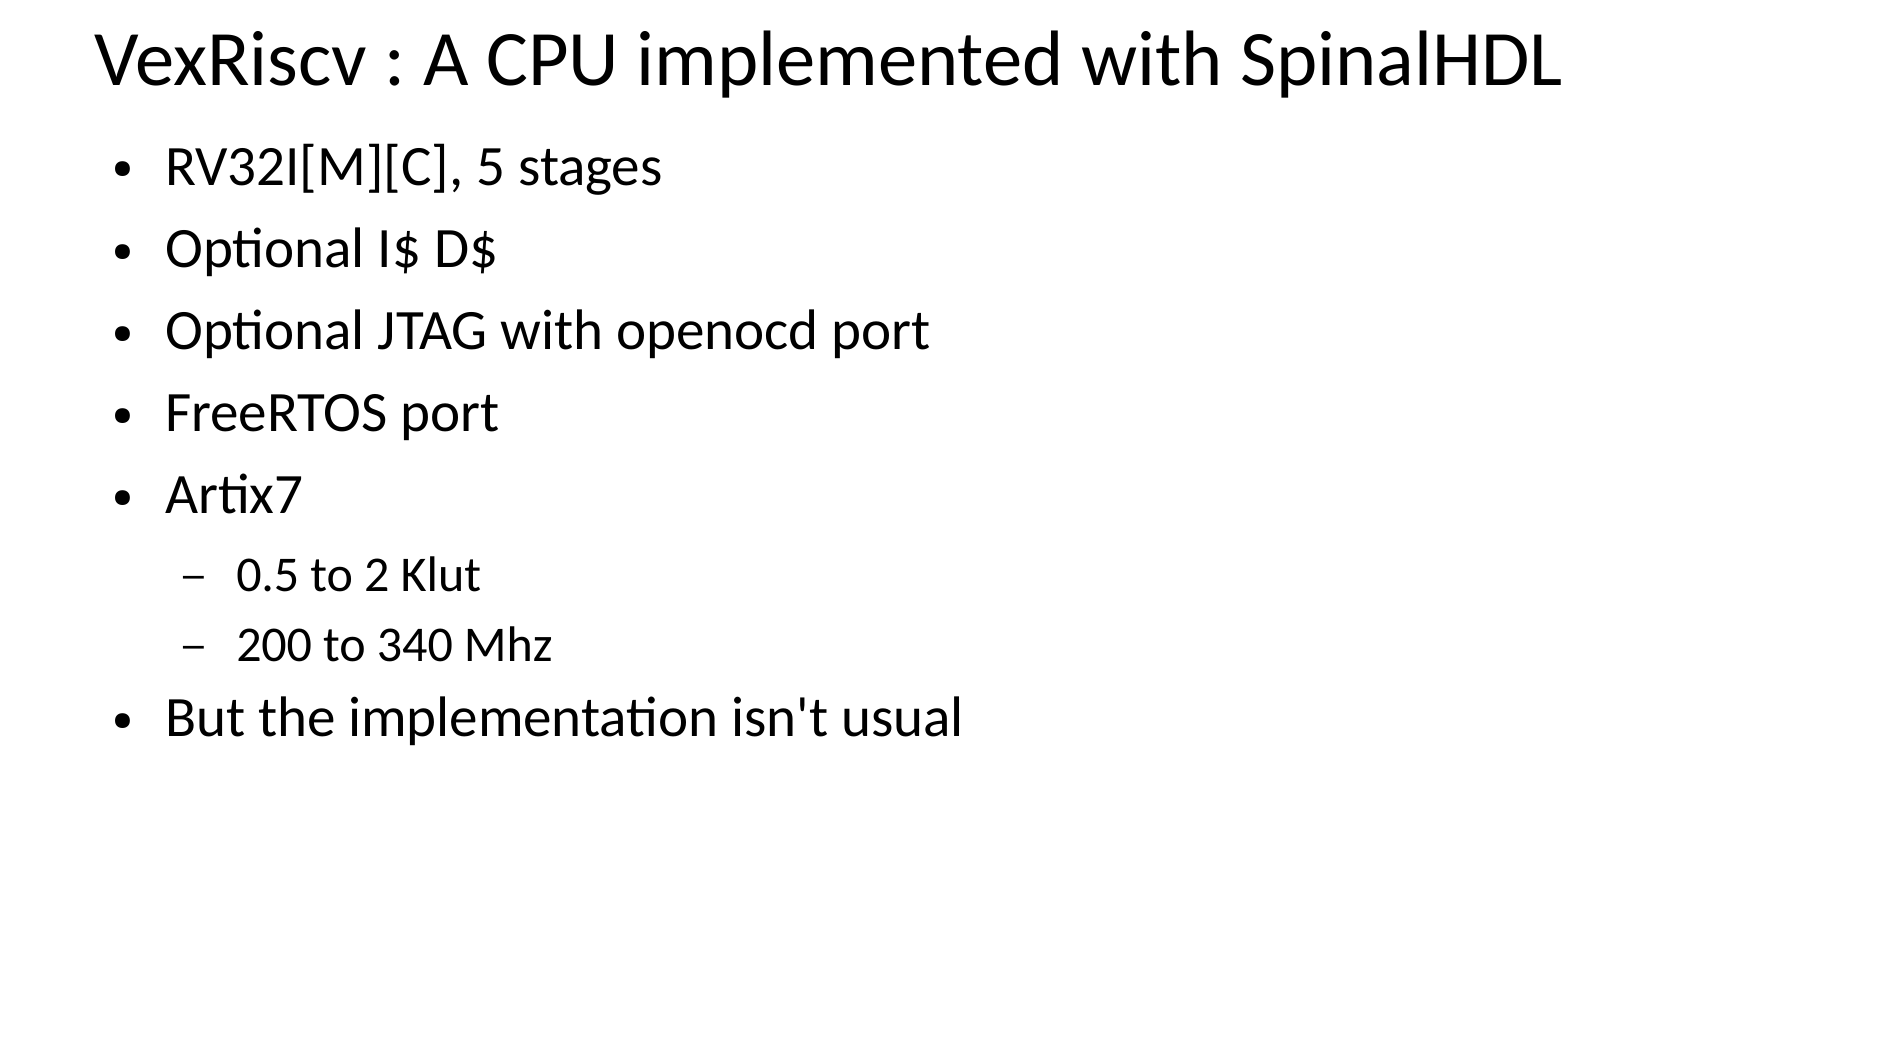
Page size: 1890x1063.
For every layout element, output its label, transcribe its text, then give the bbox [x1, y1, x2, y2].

list RV32I[M][C], 5 stages Optional I$ D$ Optional JTAG with openocd port FreeRTOS port Artix7 0.5 to 2 Klut 200 to 340 Mhz But the implementation isn't usual [94, 142, 1796, 855]
title VexRiscv : A CPU implemented with SpinalHDL [94, 0, 1796, 142]
